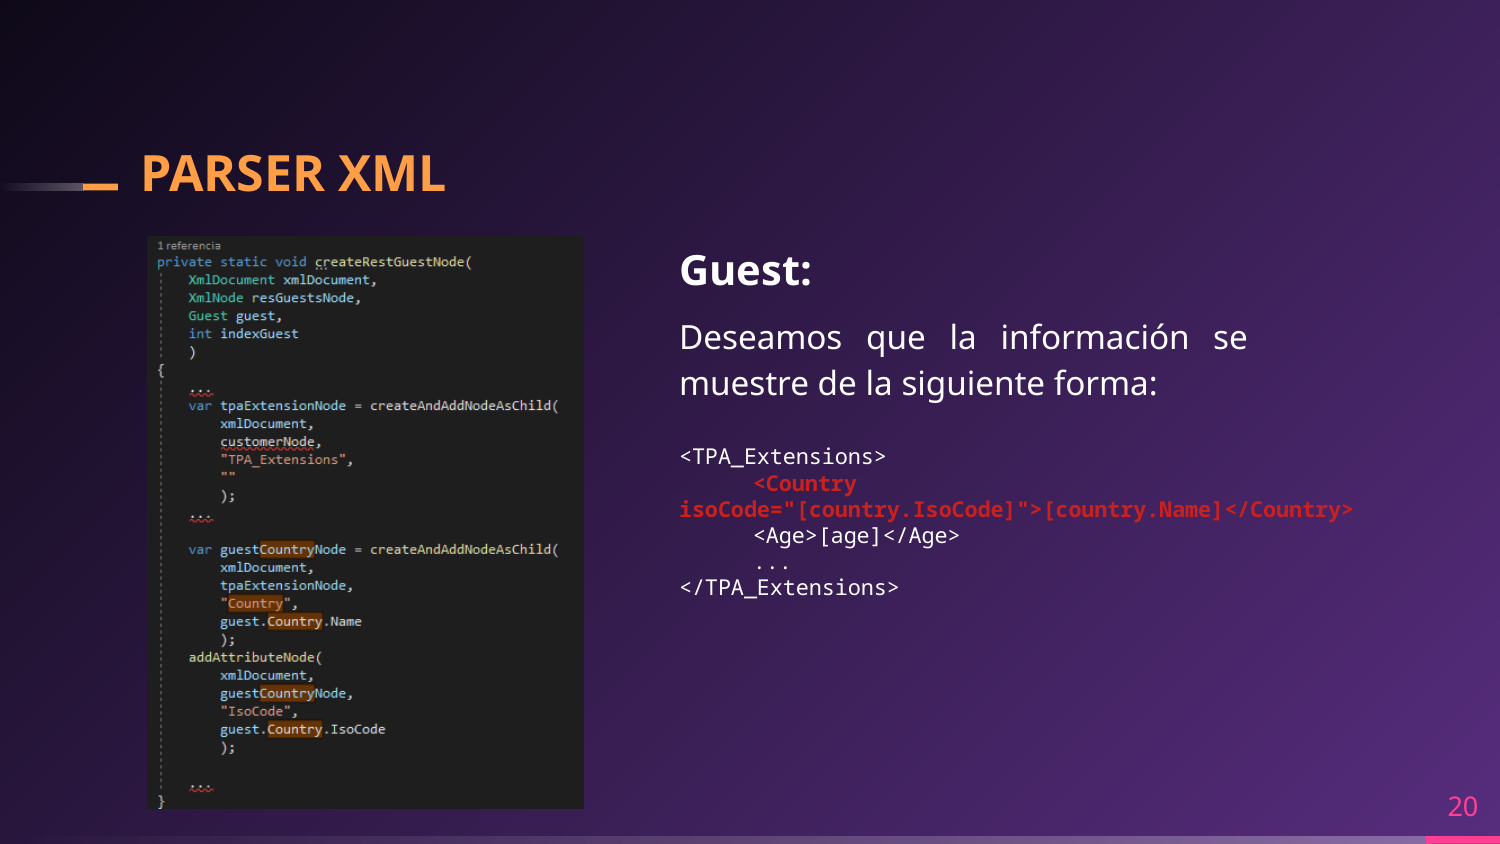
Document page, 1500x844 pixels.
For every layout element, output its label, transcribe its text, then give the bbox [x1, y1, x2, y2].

picture [147, 236, 584, 809]
list <TPA_Extensions> <Country isoCode="[country.IsoCode]">[country.Name]</Country> <Age>[age]</Age> ... </TPA_Extensions> [679, 442, 1359, 798]
title PARSER XML [140, 137, 1011, 202]
list Guest: Deseamos que la información se muestre de la siguiente forma: [679, 236, 1249, 428]
slide_number <número> [1426, 779, 1500, 836]
